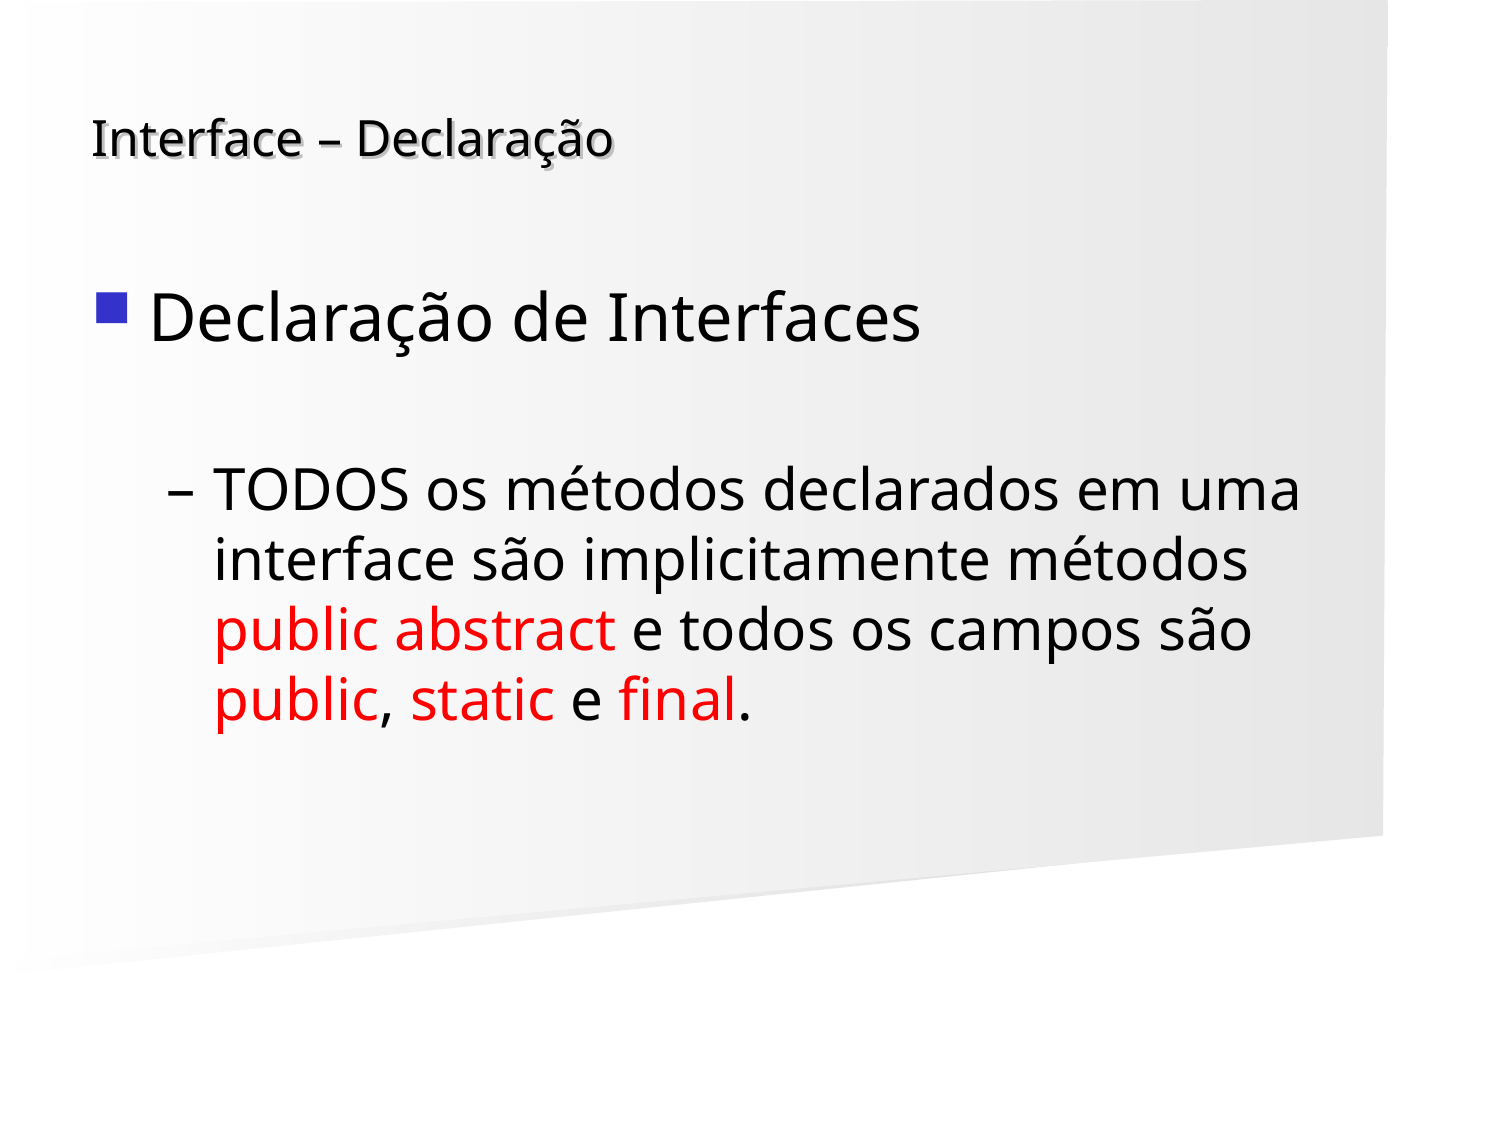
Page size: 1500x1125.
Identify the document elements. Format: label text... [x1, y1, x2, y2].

list Declaração de Interfaces TODOS os métodos declarados em uma interface são implicitamente métodos public abstract e todos os campos são public, static e final. [76, 267, 1427, 1005]
title Interface – Declaração [76, 42, 1427, 231]
